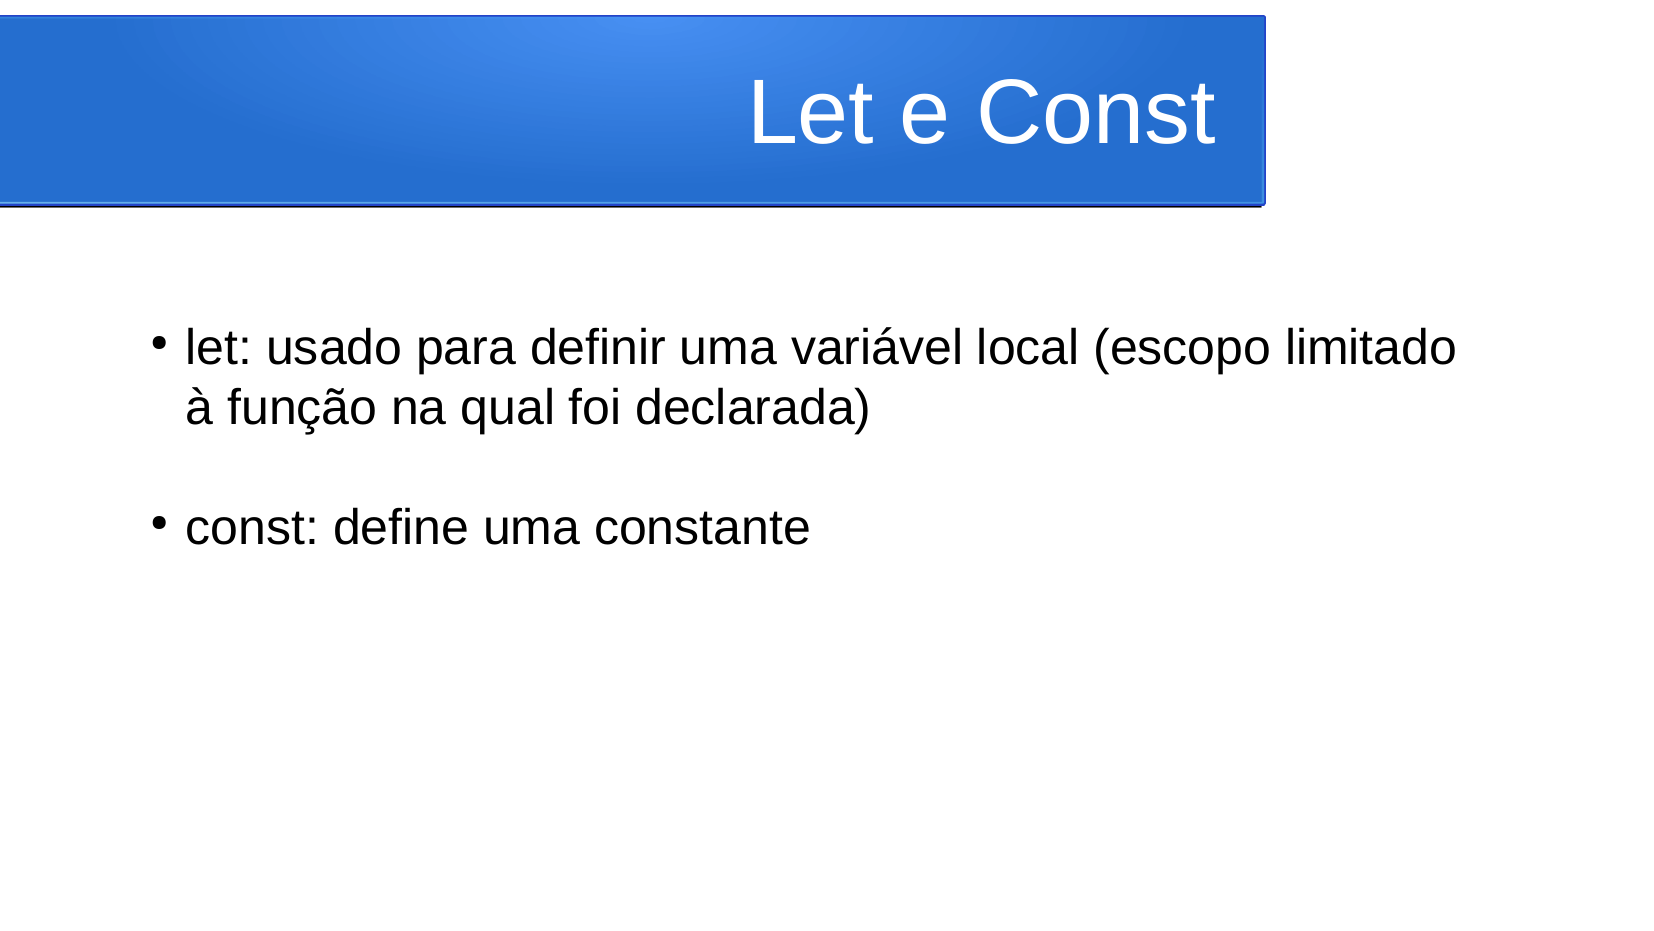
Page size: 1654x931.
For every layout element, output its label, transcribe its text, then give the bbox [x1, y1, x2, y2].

text_box Let e Const [732, 44, 1252, 170]
picture [0, 13, 1269, 211]
text_box let: usado para definir uma variável local (escopo limitado à função na qual foi declarada) const: define uma constante [135, 307, 1500, 562]
